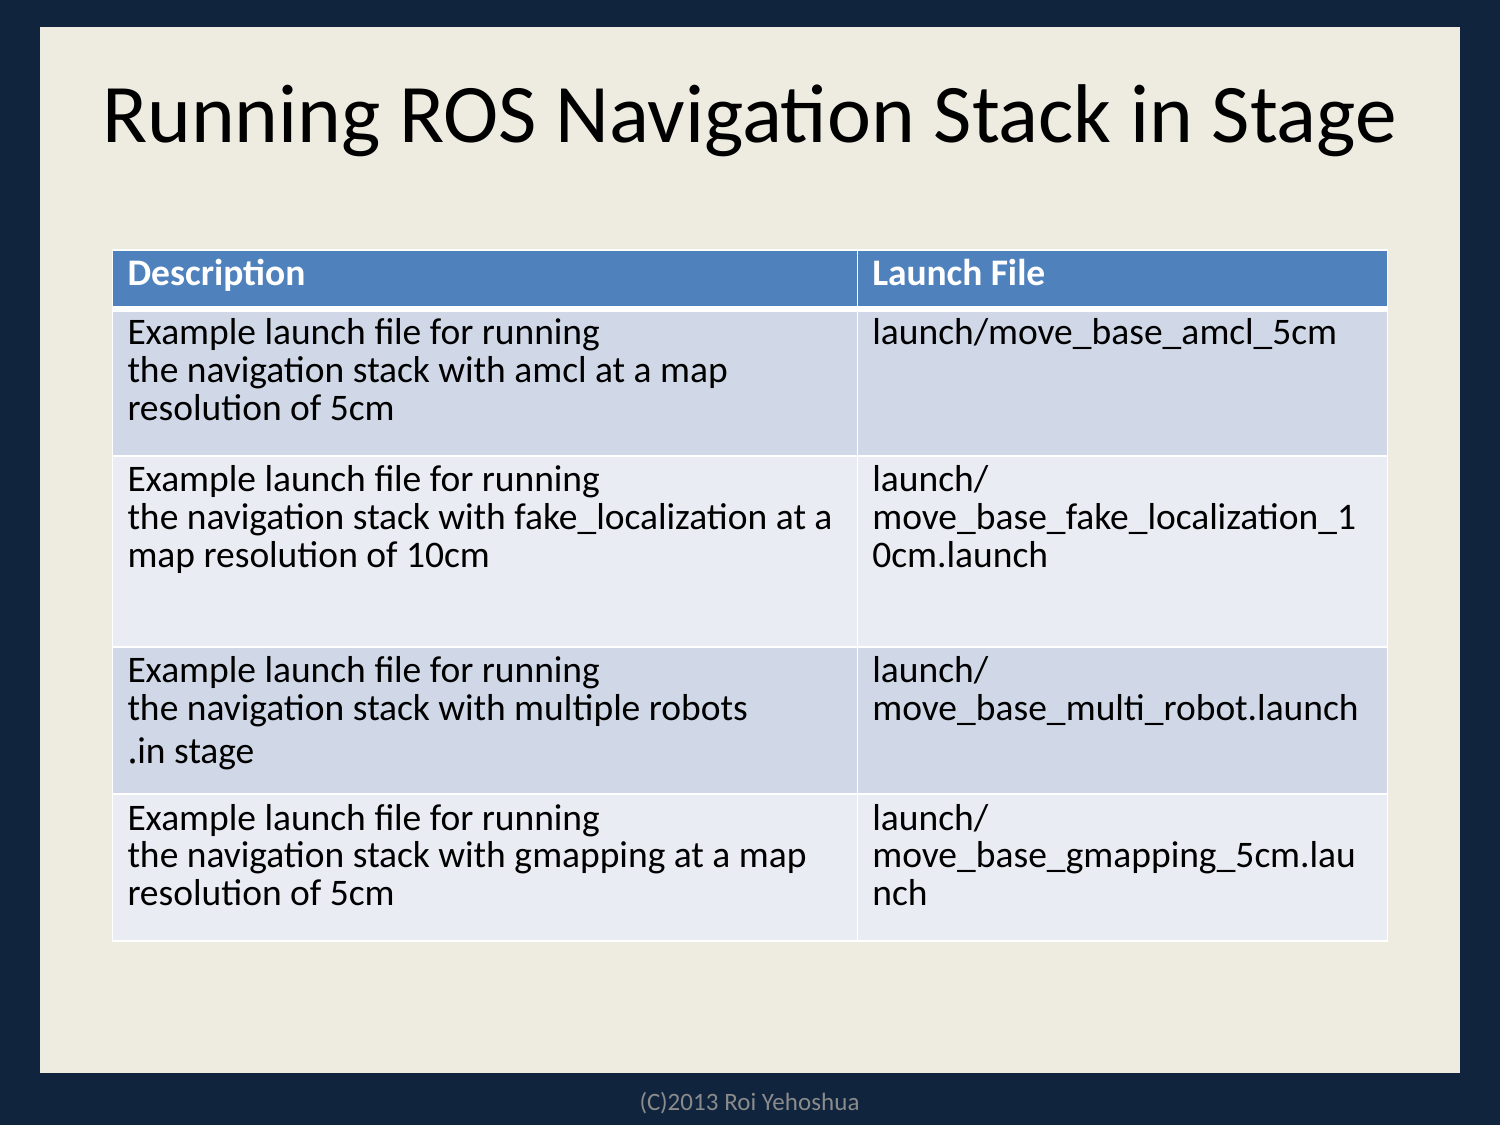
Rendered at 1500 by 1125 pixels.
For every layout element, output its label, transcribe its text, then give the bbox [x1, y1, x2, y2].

table_cell launch/move_base_multi_robot.launch [858, 648, 1387, 793]
title Running ROS Navigation Stack in Stage [37, 31, 1463, 188]
table_header Launch File [858, 251, 1387, 306]
table_cell launch/move_base_gmapping_5cm.launch [858, 795, 1387, 940]
table_cell Example launch file for running the navigation stack with gmapping at a map resolution of 5cm [113, 795, 857, 940]
table_header Description [113, 251, 857, 306]
footer (C)2013 Roi Yehoshua [512, 1074, 988, 1125]
table_cell launch/move_base_fake_localization_10cm.launch [858, 457, 1387, 646]
table_cell launch/move_base_amcl_5cm [858, 312, 1387, 455]
table_cell Example launch file for running the navigation stack with multiple robots in stage. [113, 648, 857, 793]
table_cell Example launch file for running the navigation stack with amcl at a map resolution of 5cm [113, 312, 857, 455]
table_cell Example launch file for running the navigation stack with fake_localization at a map resolution of 10cm [113, 457, 857, 646]
list [37, 200, 1463, 1080]
